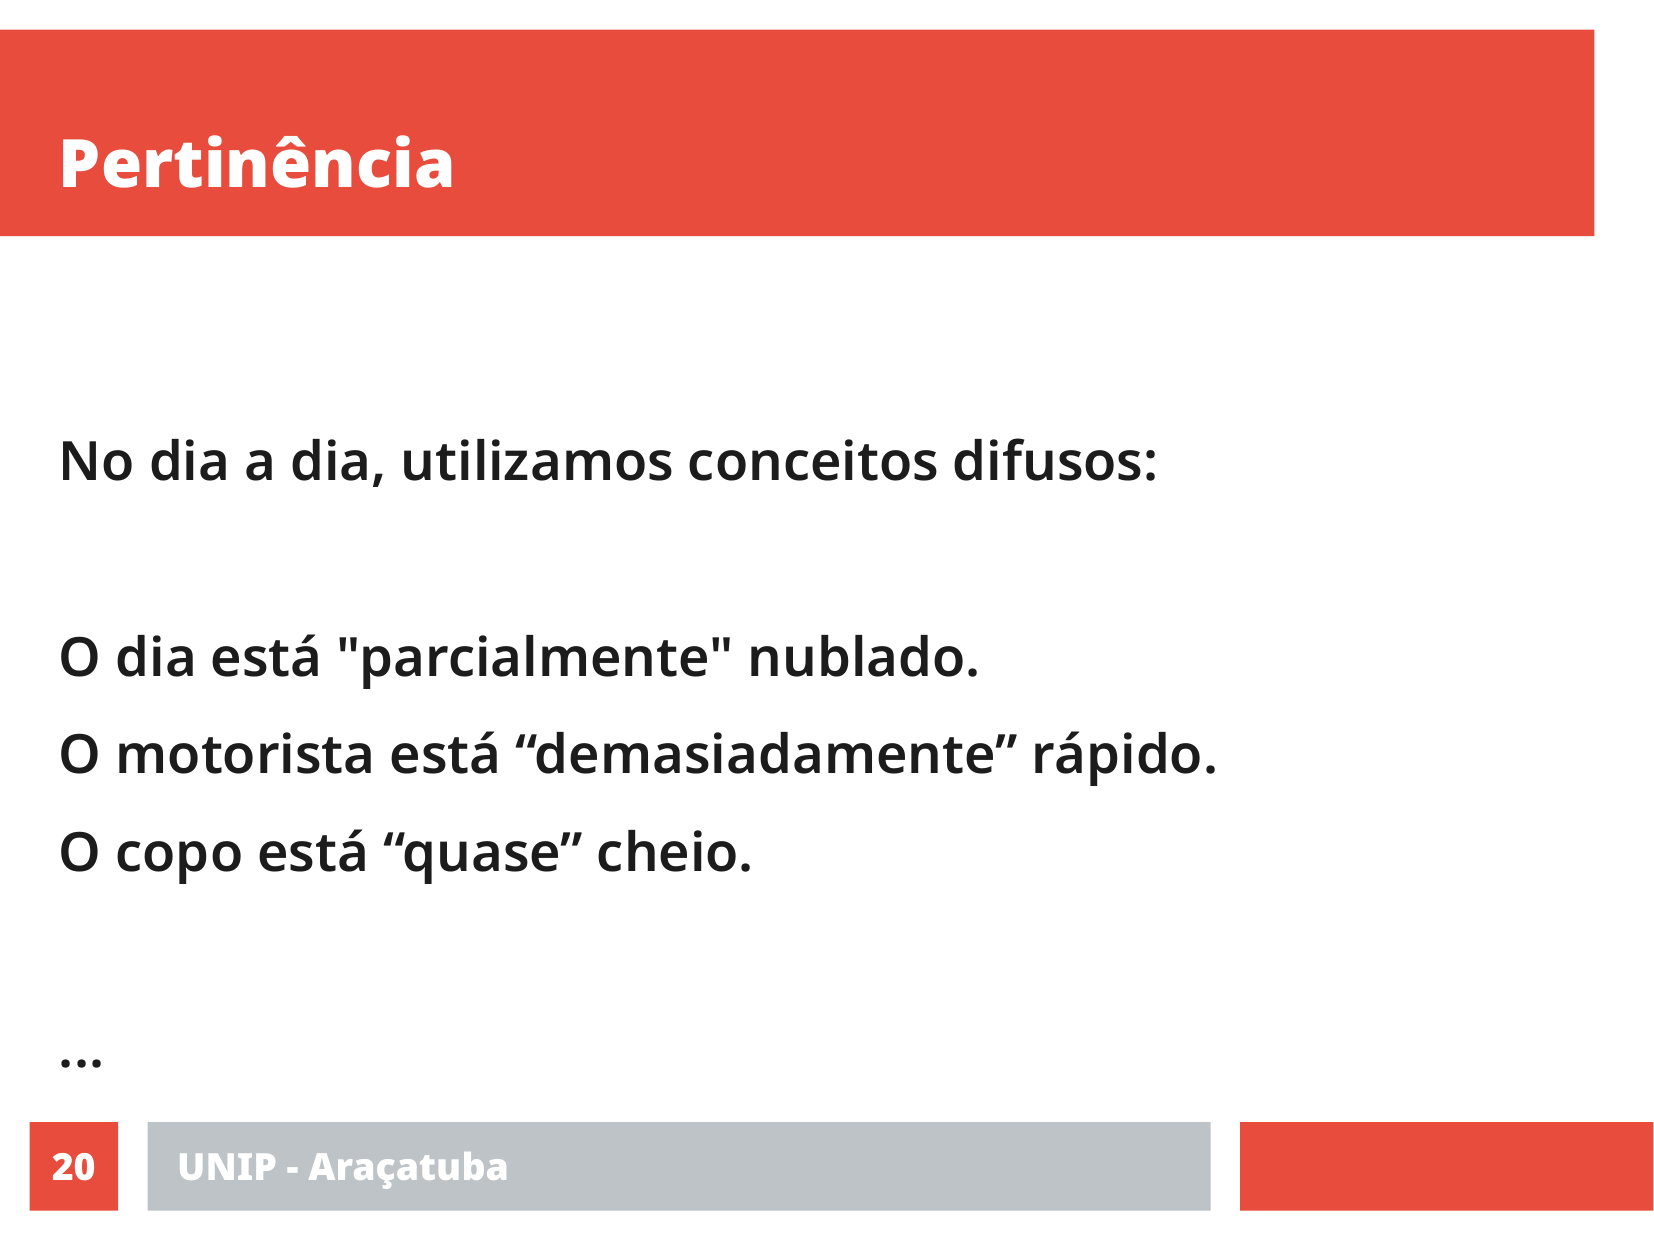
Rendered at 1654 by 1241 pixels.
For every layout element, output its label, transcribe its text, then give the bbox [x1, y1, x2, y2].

title Pertinência [59, 59, 1595, 207]
list No dia a dia, utilizamos conceitos difusos: O dia está "parcialmente" nublado. O motorista está “demasiadamente” rápido. O copo está “quase” cheio. ... [59, 324, 1565, 1093]
